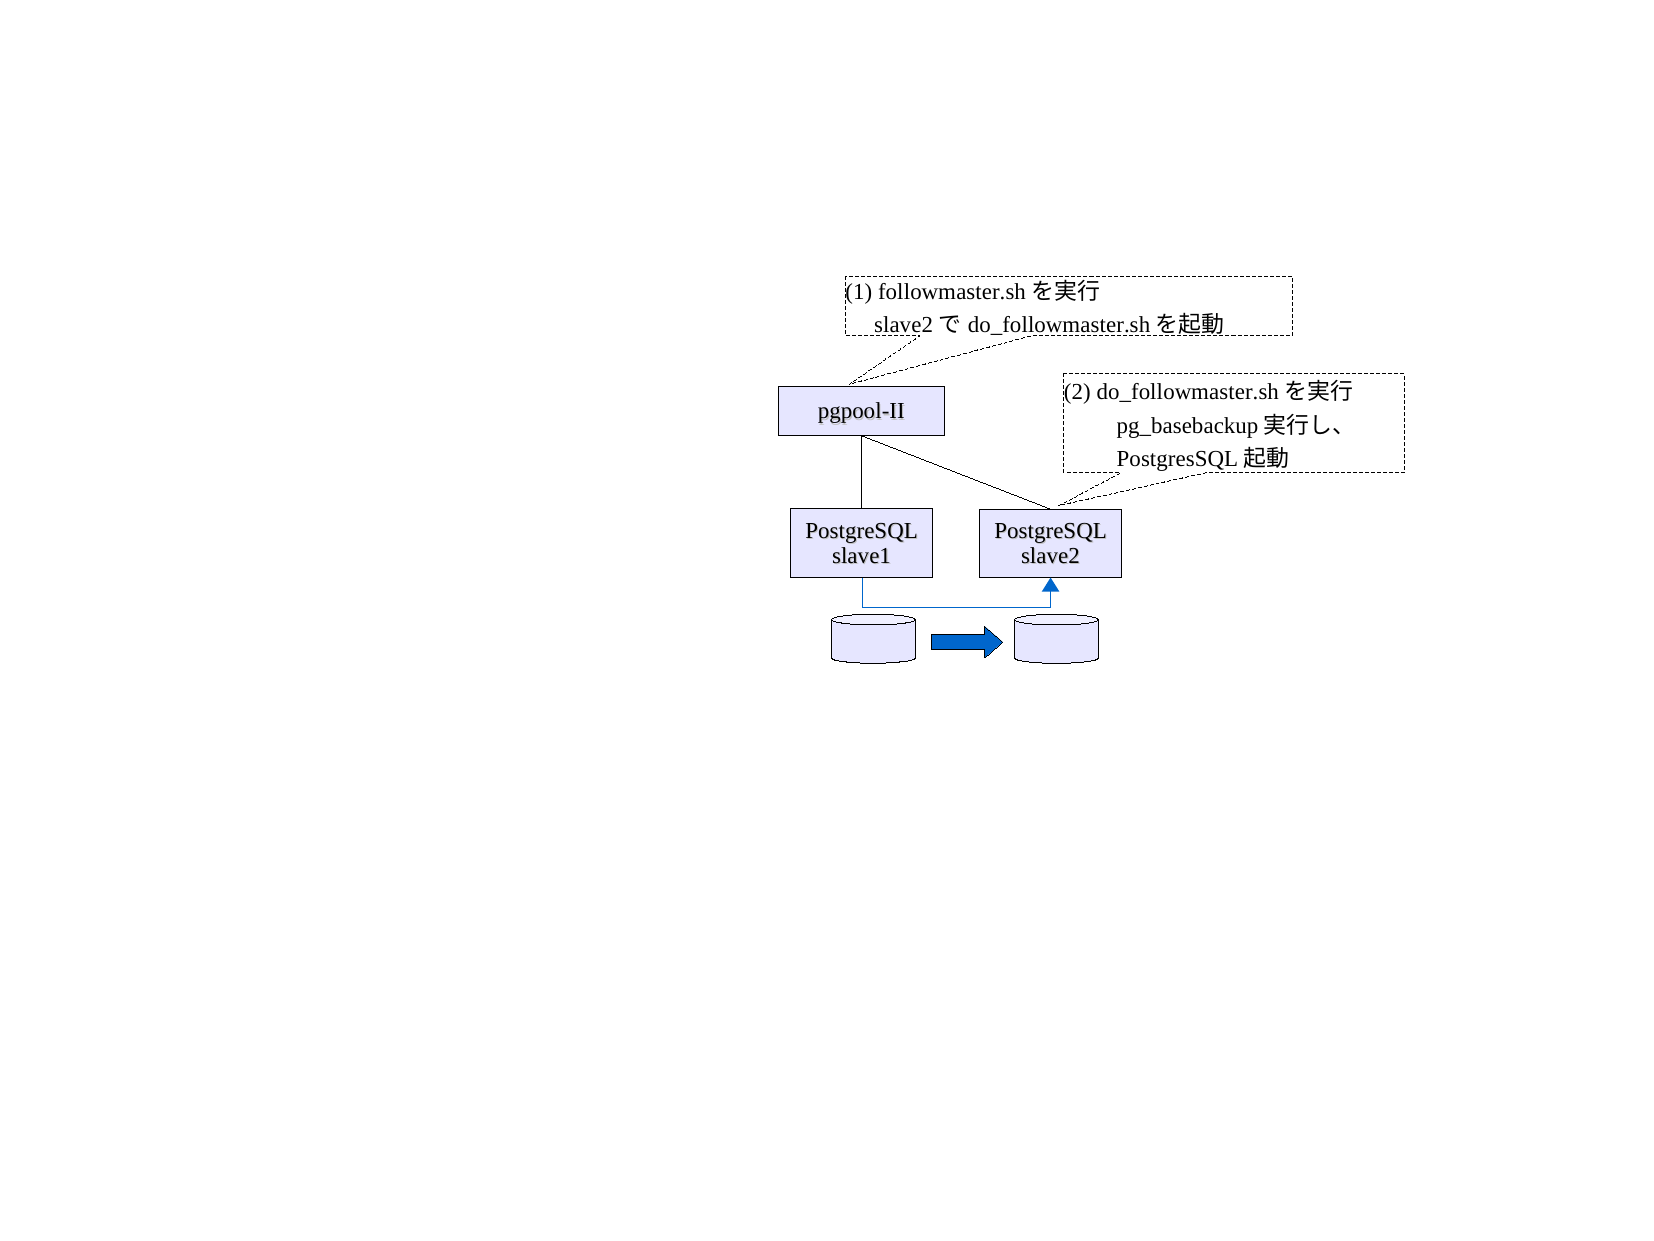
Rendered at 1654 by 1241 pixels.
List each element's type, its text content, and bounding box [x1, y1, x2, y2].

text_box [831, 621, 916, 664]
text_box [931, 626, 1003, 658]
text_box PostgreSQL slave2 [979, 509, 1122, 578]
text_box (1) followmaster.shを実行 slave2でdo_followmaster.shを起動 [845, 276, 1293, 385]
text_box (2) do_followmaster.shを実行 pg_basebackup実行し、 PostgresSQL起動 [1058, 373, 1405, 506]
text_box PostgreSQL slave1 [790, 508, 933, 578]
text_box pgpool-II [778, 386, 945, 436]
text_box [1014, 621, 1099, 664]
